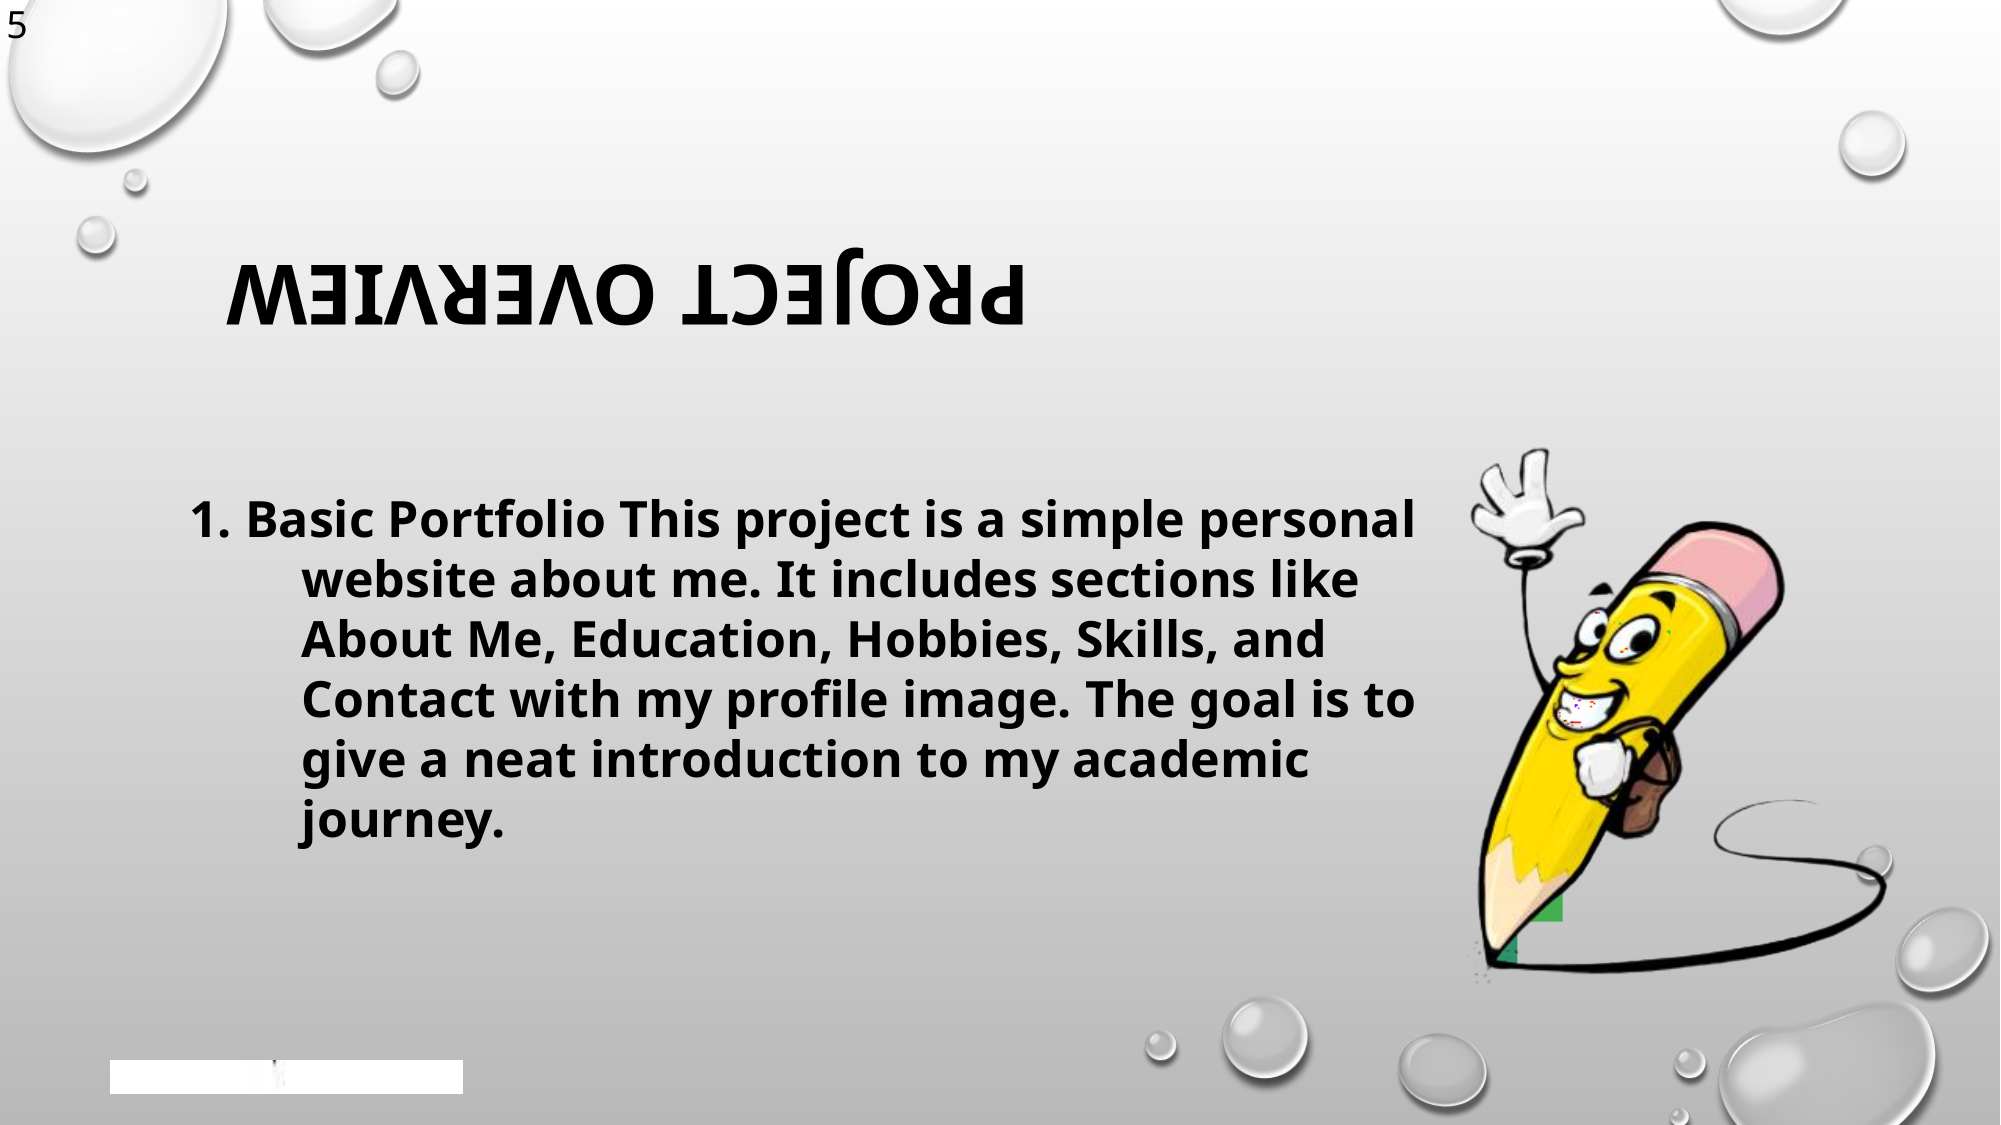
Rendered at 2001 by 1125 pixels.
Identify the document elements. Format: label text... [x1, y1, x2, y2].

text_box Basic Portfolio This project is a simple personal website about me. It includes sections like About Me, Education, Hobbies, Skills, and Contact with my profile image. The goal is to give a neat introduction to my academic journey. [174, 479, 1460, 798]
picture [110, 1060, 463, 1094]
picture [1373, 401, 1954, 1027]
title PROJECT Overview [0, 247, 1304, 358]
